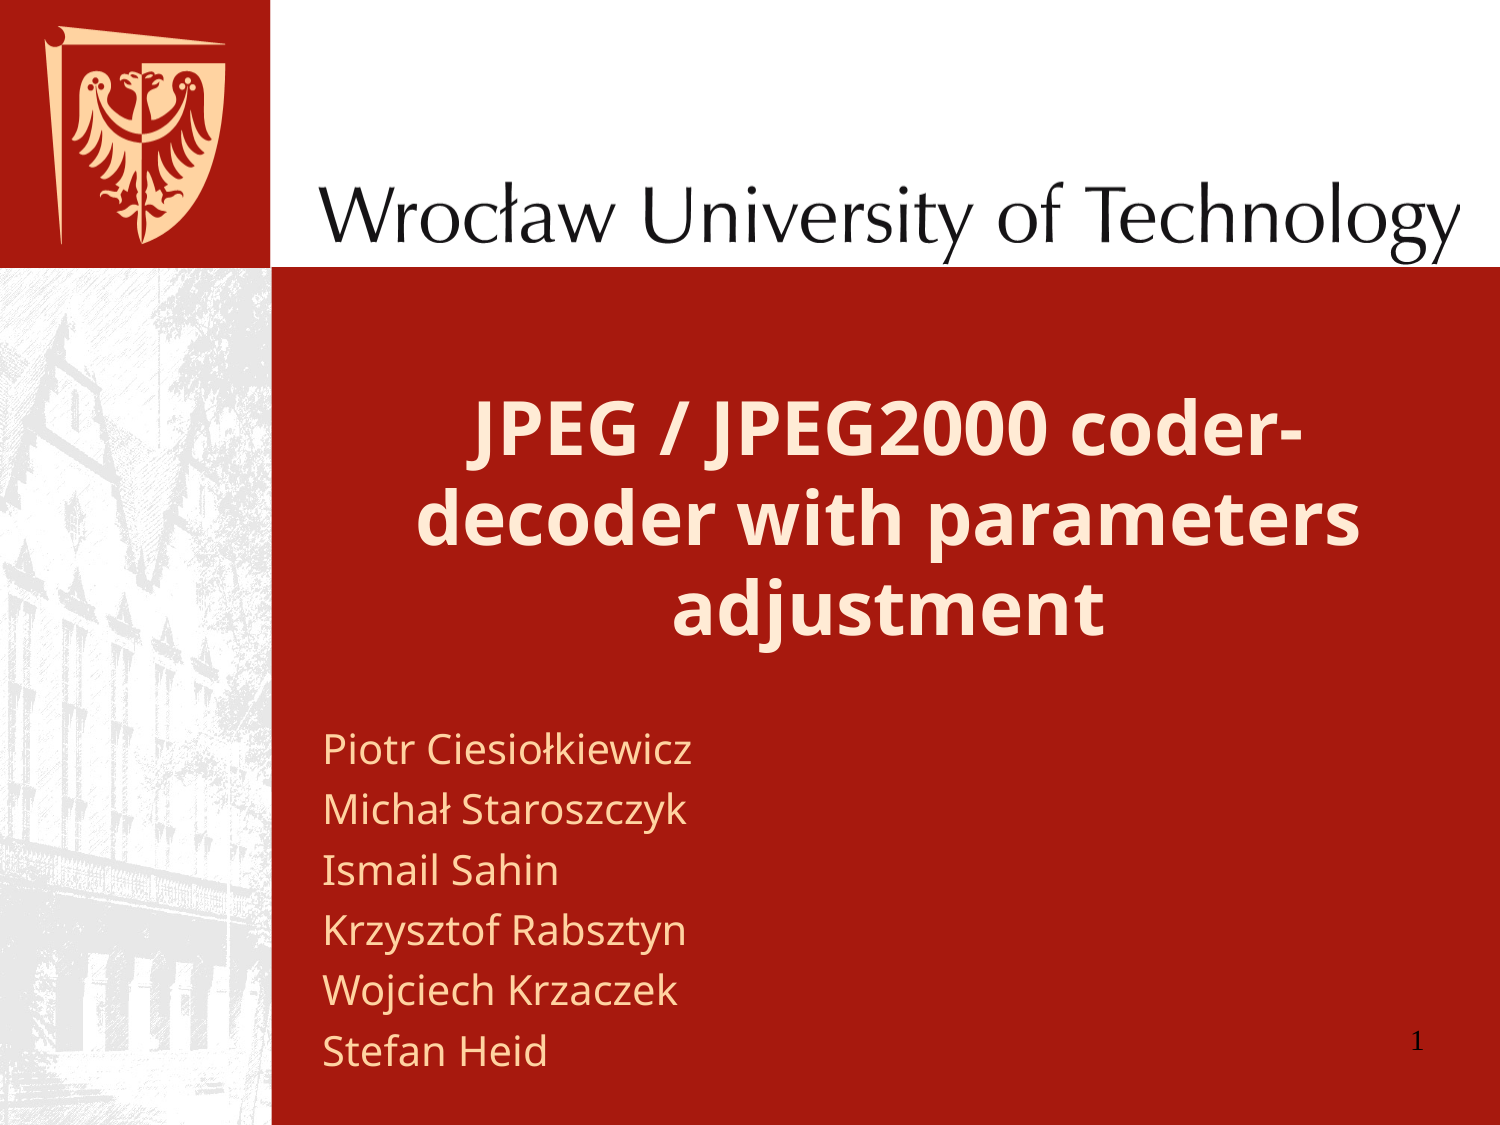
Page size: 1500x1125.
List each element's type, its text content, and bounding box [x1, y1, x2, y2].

picture [0, 0, 1460, 1125]
title JPEG / JPEG2000 coder-decoder with parameters adjustment [307, 349, 1471, 681]
subtitle Piotr Ciesiołkiewicz Michał Staroszczyk Ismail Sahin Krzysztof Rabsztyn Wojciech Krzaczek Stefan Heid [307, 934, 1471, 1083]
